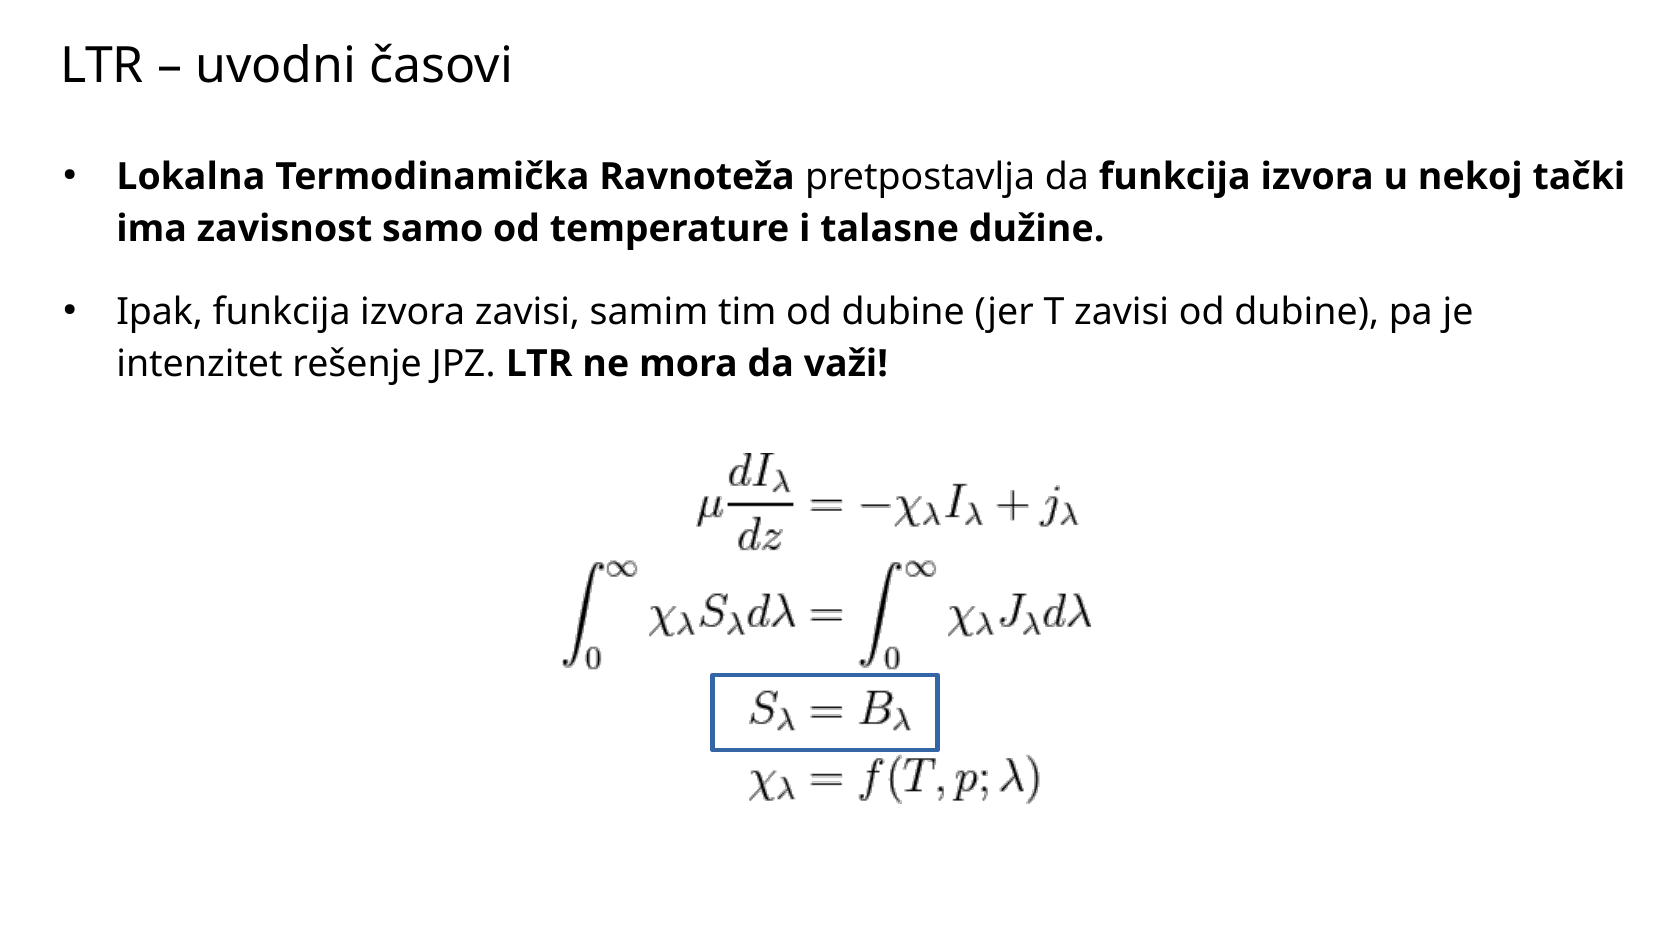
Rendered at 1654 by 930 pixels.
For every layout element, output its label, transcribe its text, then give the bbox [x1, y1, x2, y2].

picture [562, 453, 1091, 804]
title LTR – uvodni časovi [59, 13, 1648, 113]
list Lokalna Termodinamička Ravnoteža pretpostavlja da funkcija izvora u nekoj tački ima zavisnost samo od temperature i talasne dužine. Ipak, funkcija izvora zavisi, samim tim od dubine (jer T zavisi od dubine), pa je intenzitet rešenje JPZ. LTR ne mora da važi! [45, 149, 1635, 880]
